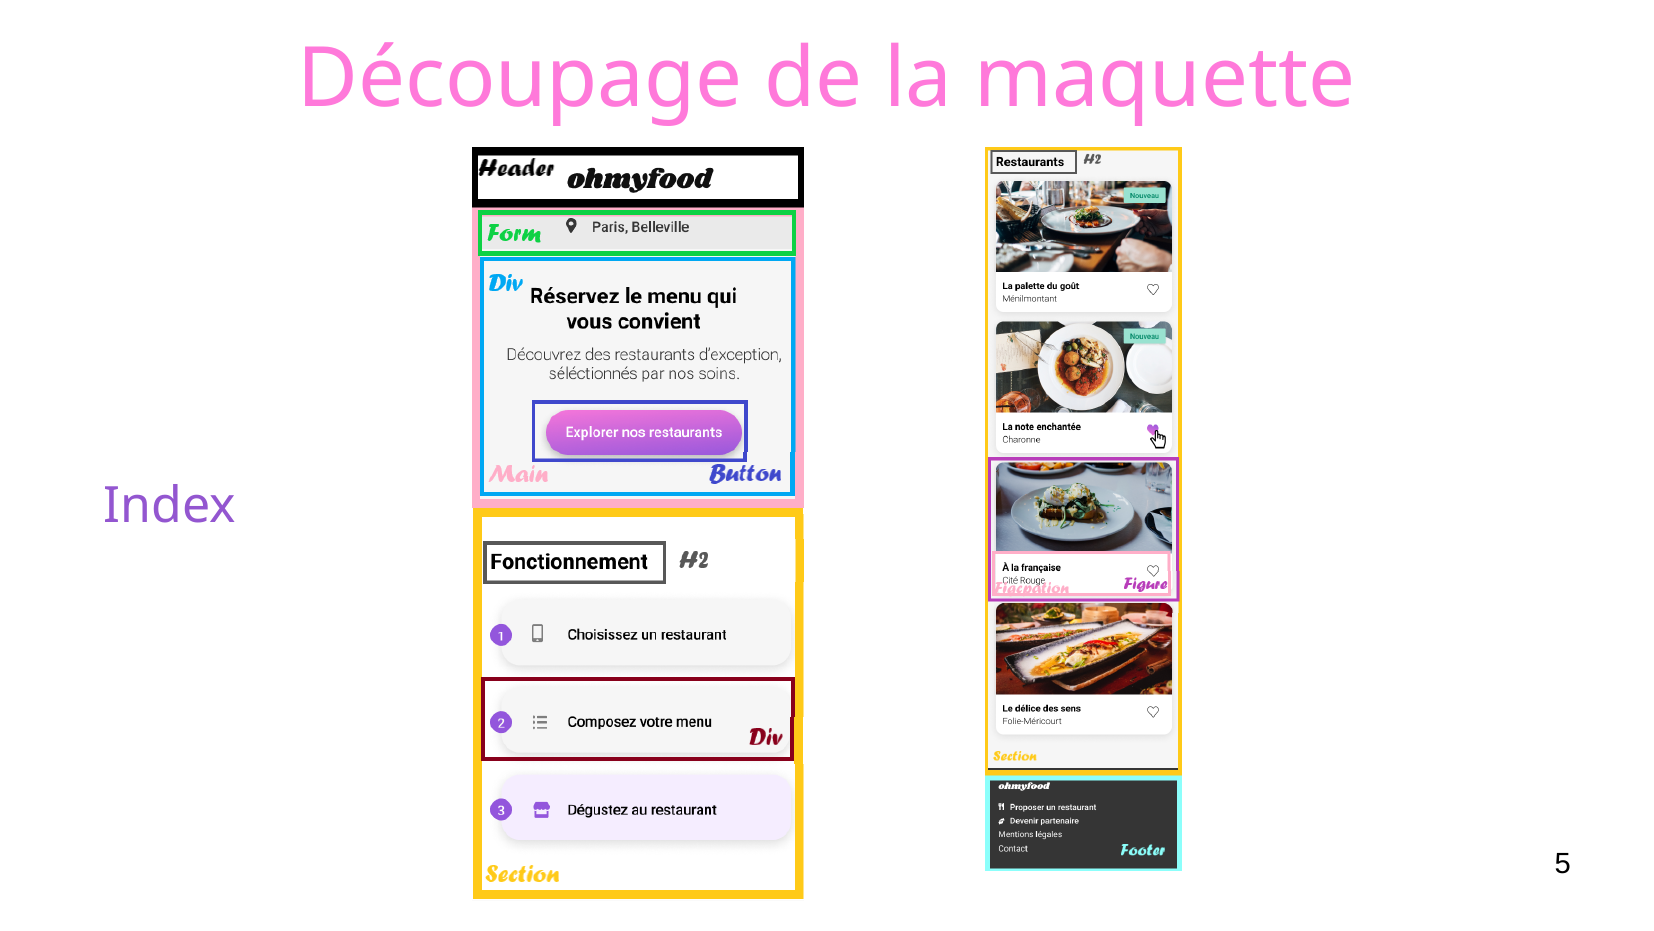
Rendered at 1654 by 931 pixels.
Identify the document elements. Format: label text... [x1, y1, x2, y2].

picture [985, 147, 1182, 872]
title Découpage de la maquette [118, 0, 1536, 148]
text_box Index [88, 461, 443, 532]
picture [472, 147, 804, 901]
